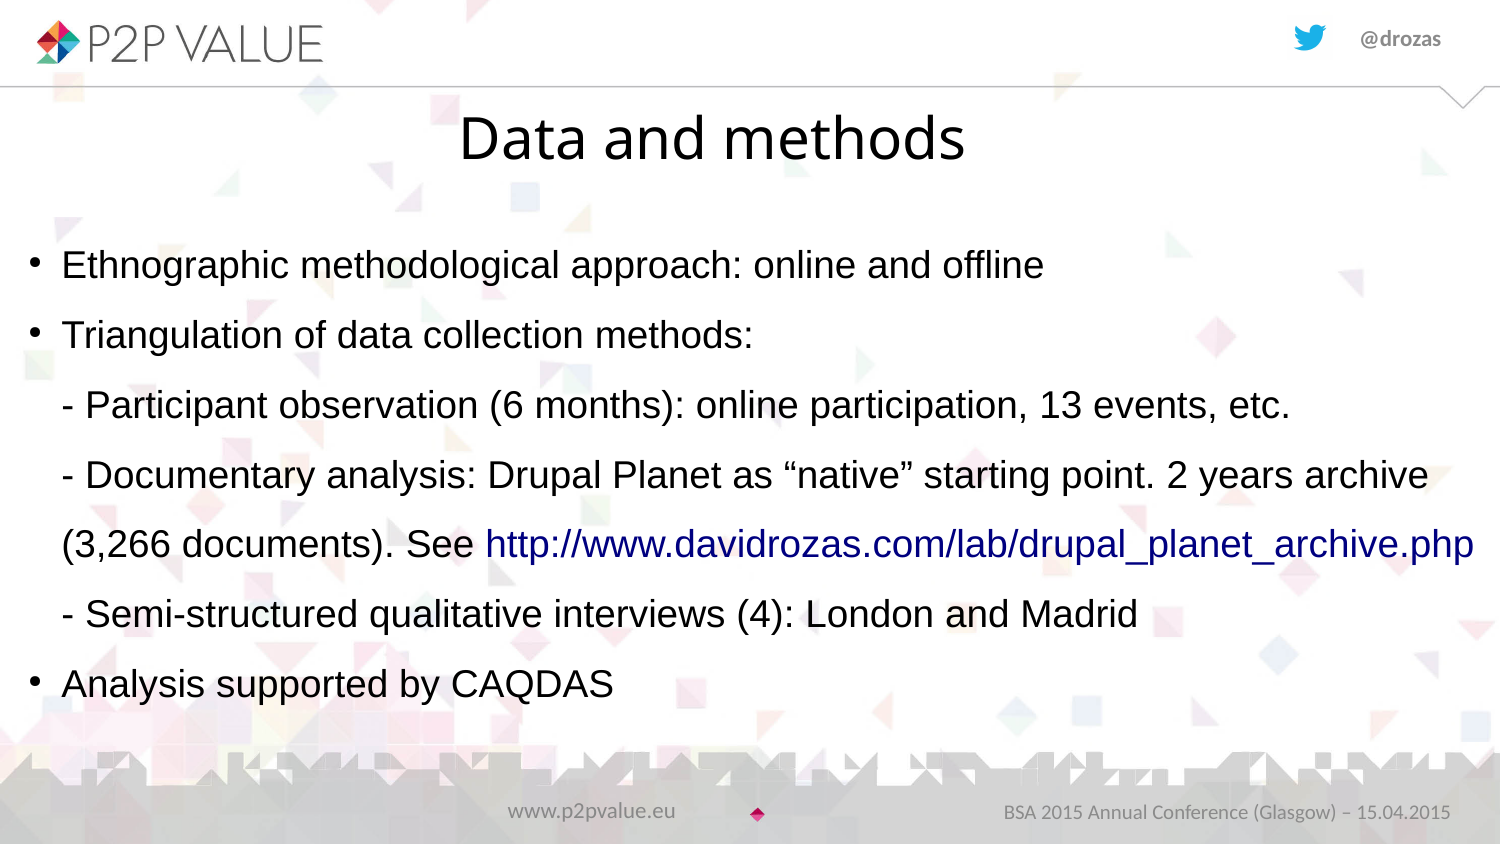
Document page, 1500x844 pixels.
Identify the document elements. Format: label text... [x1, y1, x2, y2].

text_box @drozas [1333, 15, 1455, 60]
text_box BSA 2015 Annual Conference (Glasgow) – 15.04.2015 [777, 788, 1470, 834]
text_box www.p2pvalue.eu [501, 789, 720, 829]
title Data and methods [60, 92, 1366, 181]
subtitle Ethnographic methodological approach: online and offline Triangulation of data collection methods: - Participant observation (6 months): online participation, 13 events, etc. - Documentary analysis: Drupal Planet as “native” starting point. 2 years archive (3,266 documents). See http://www.davidrozas.com/lab/drupal_planet_archive.php - Semi-structured qualitative interviews (4): London and Madrid Analysis supported by CAQDAS [15, 210, 1496, 766]
picture [0, 0, 1500, 844]
